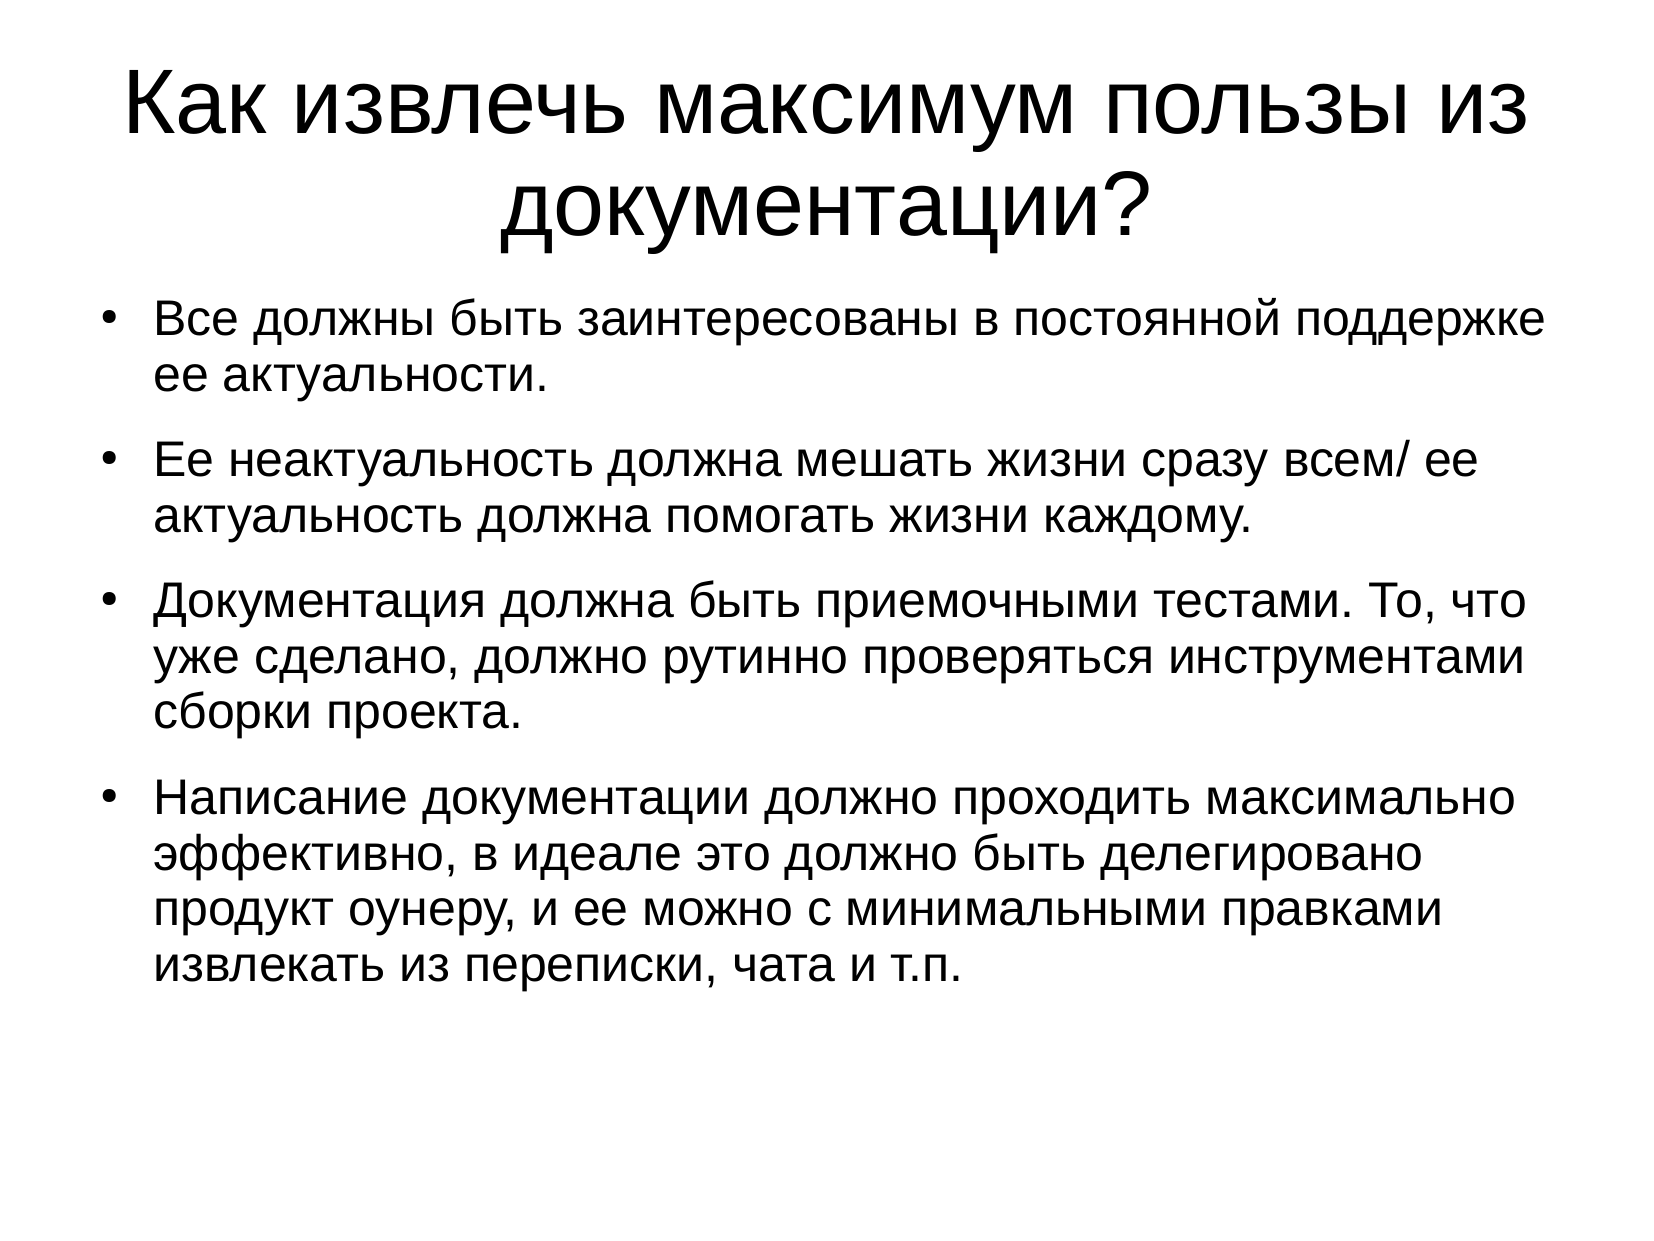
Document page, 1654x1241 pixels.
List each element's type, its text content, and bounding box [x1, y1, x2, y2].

list Все должны быть заинтересованы в постоянной поддержке ее актуальности. Ее неактуальность должна мешать жизни сразу всем/ ее актуальность должна помогать жизни каждому. Документация должна быть приемочными тестами. То, что уже сделано, должно рутинно проверяться инструментами сборки проекта. Написание документации должно проходить максимально эффективно, в идеале это должно быть делегировано продукт оунеру, и ее можно с минимальными правками извлекать из переписки, чата и т.п. [82, 290, 1571, 1010]
title Как извлечь максимум пользы из документации? [82, 49, 1571, 257]
